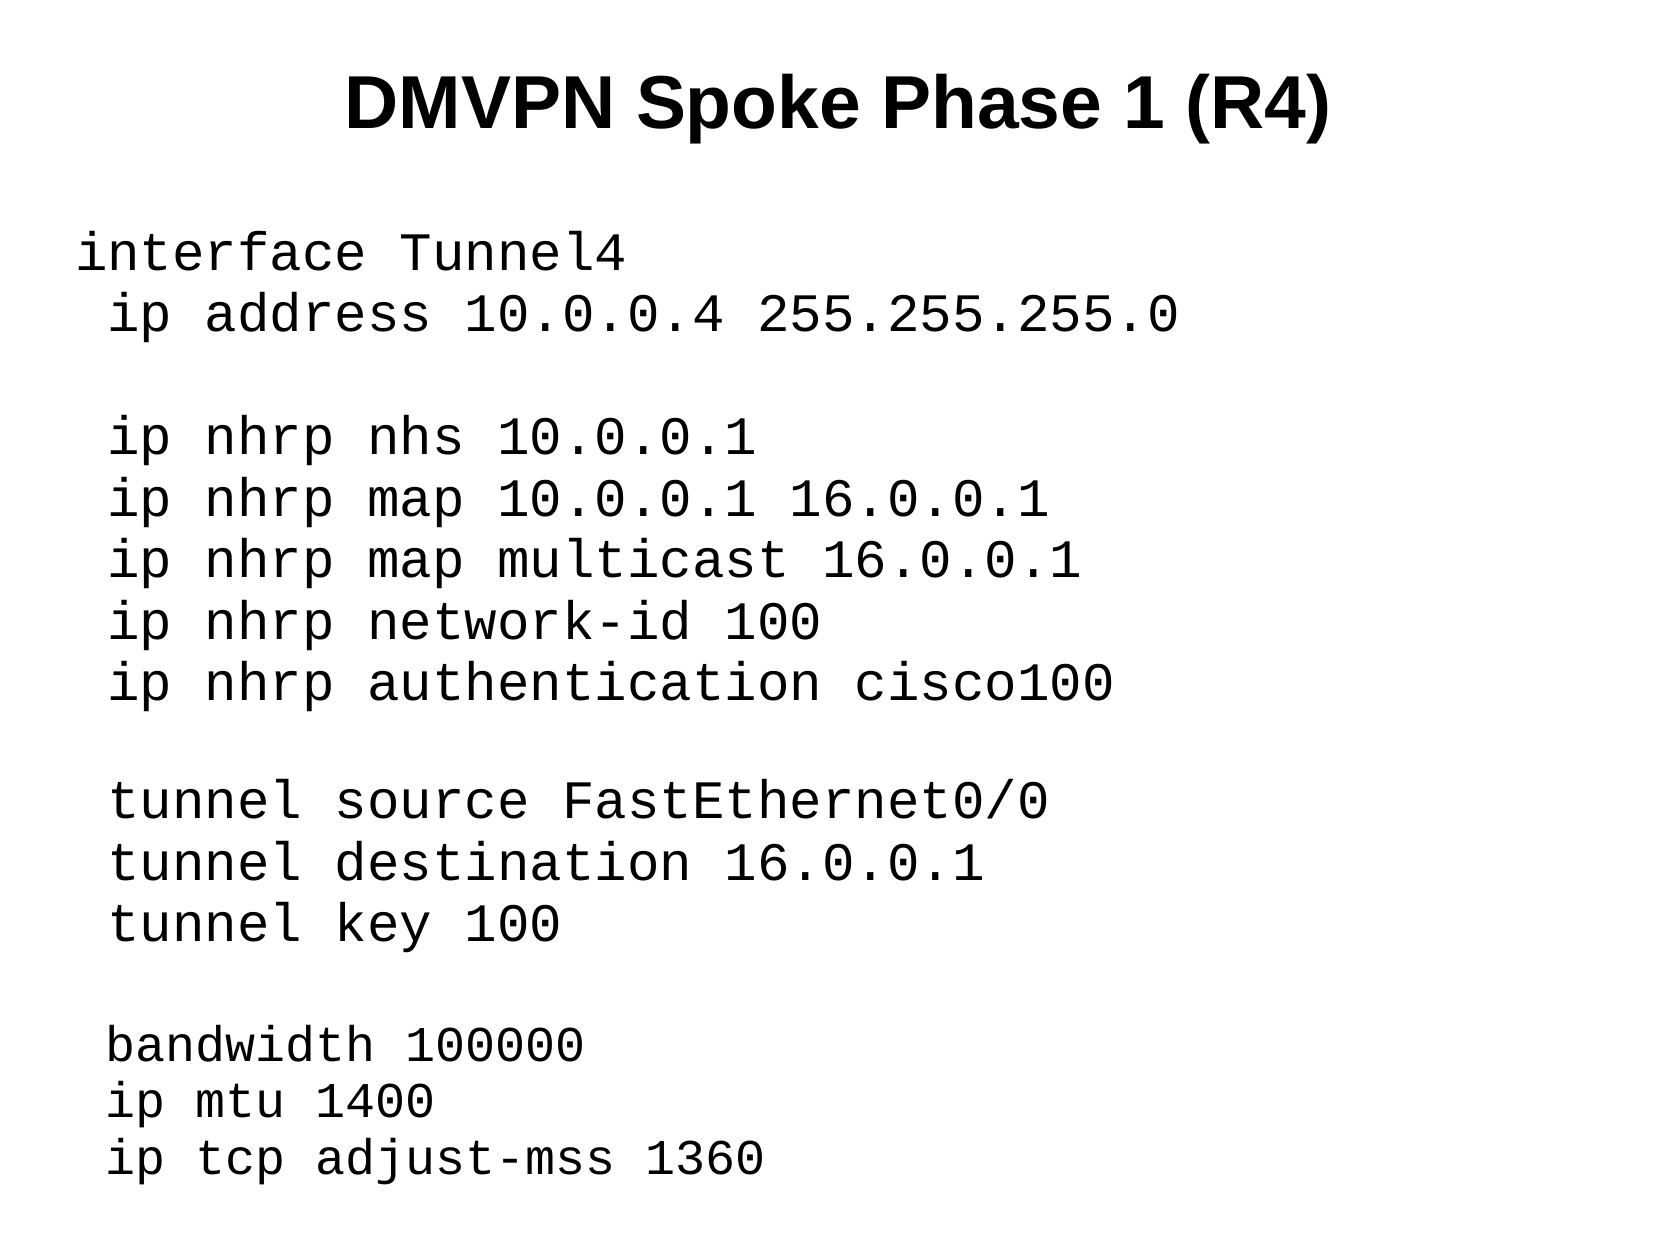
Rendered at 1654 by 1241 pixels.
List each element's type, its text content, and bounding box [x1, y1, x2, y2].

text_box DMVPN Spoke Phase 1 (R4) [64, 37, 1613, 151]
list interface Tunnel4 ip address 10.0.0.4 255.255.255.0 ip nhrp nhs 10.0.0.1 ip nhrp map 10.0.0.1 16.0.0.1 ip nhrp map multicast 16.0.0.1 ip nhrp network-id 100 ip nhrp authentication cisco100 tunnel source FastEthernet0/0 tunnel destination 16.0.0.1 tunnel key 100 bandwidth 100000 ip mtu 1400 ip tcp adjust-mss 1360 [75, 225, 1576, 1187]
